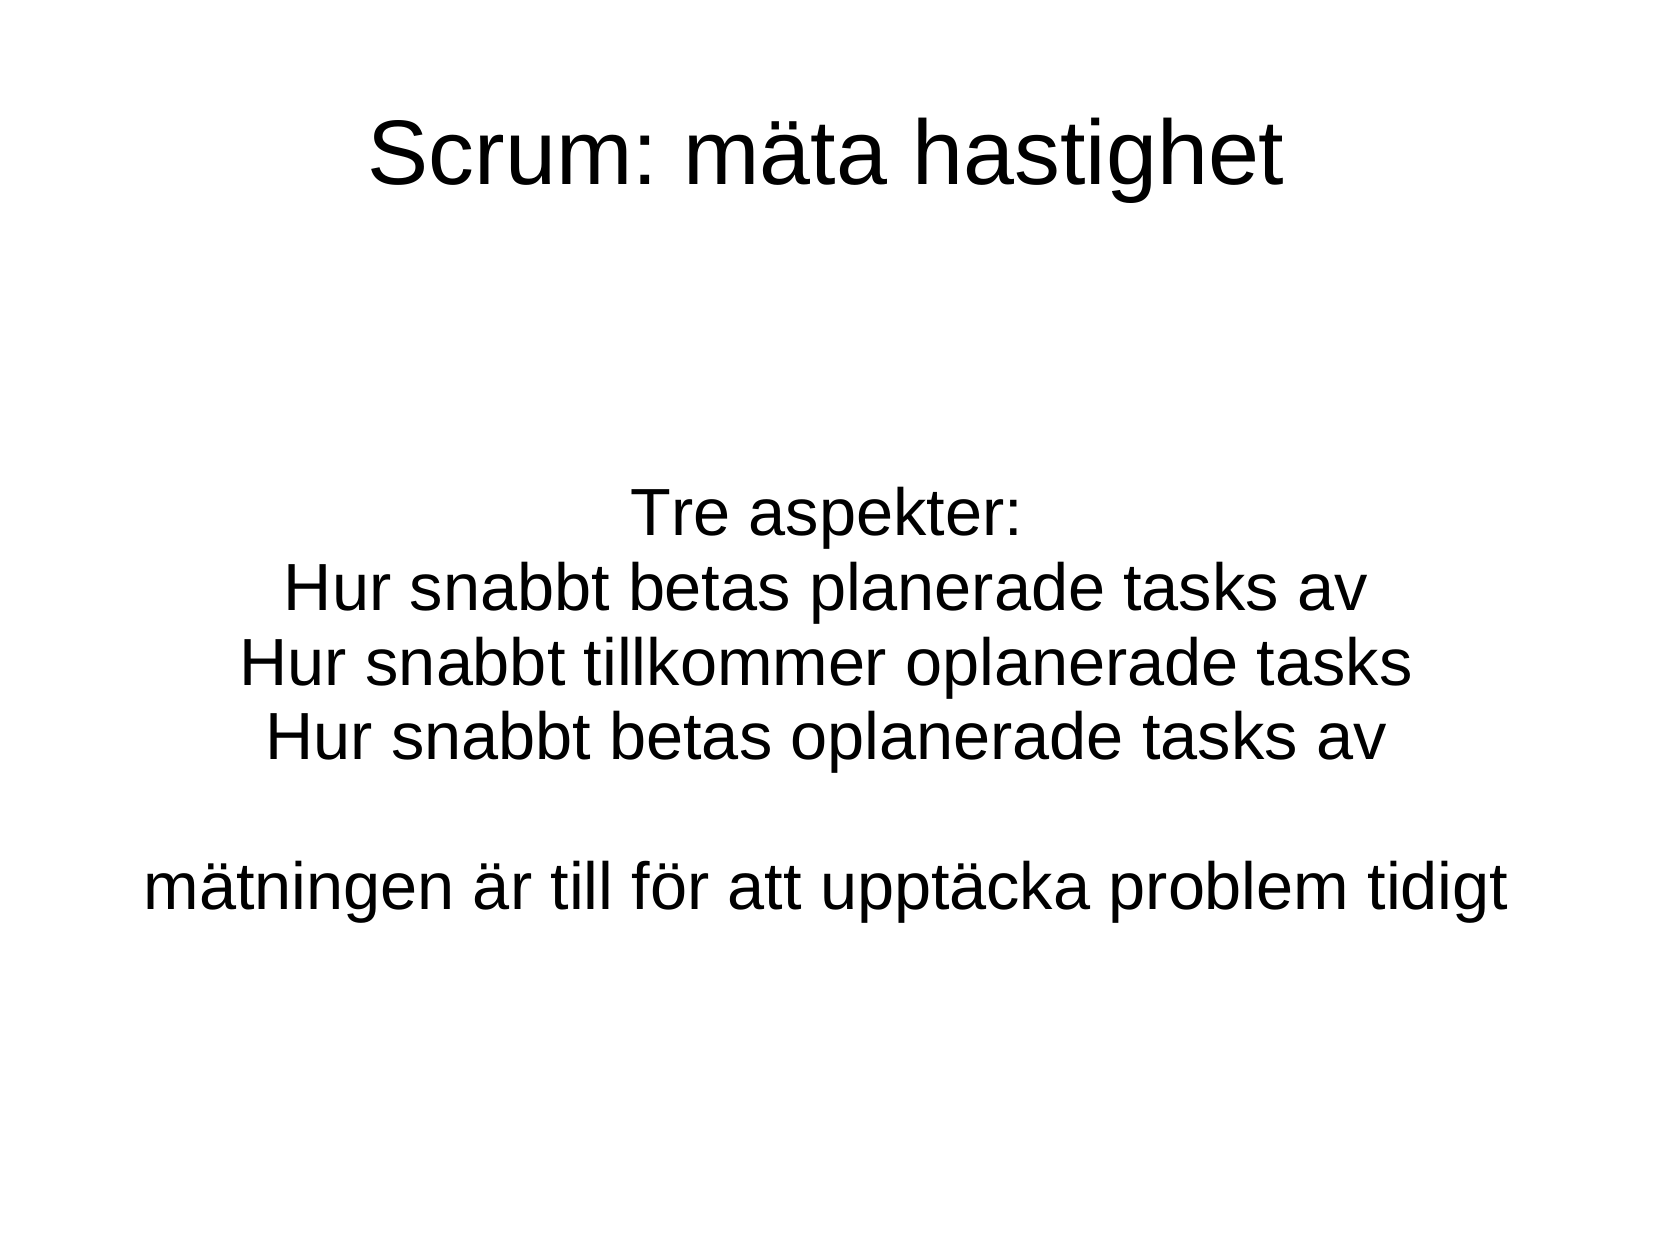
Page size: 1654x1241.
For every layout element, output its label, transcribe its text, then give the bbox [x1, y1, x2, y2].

subtitle Tre aspekter: Hur snabbt betas planerade tasks av Hur snabbt tillkommer oplanerade tasks Hur snabbt betas oplanerade tasks av mätningen är till för att upptäcka problem tidigt [82, 290, 1571, 1109]
title Scrum: mäta hastighet [82, 49, 1571, 257]
